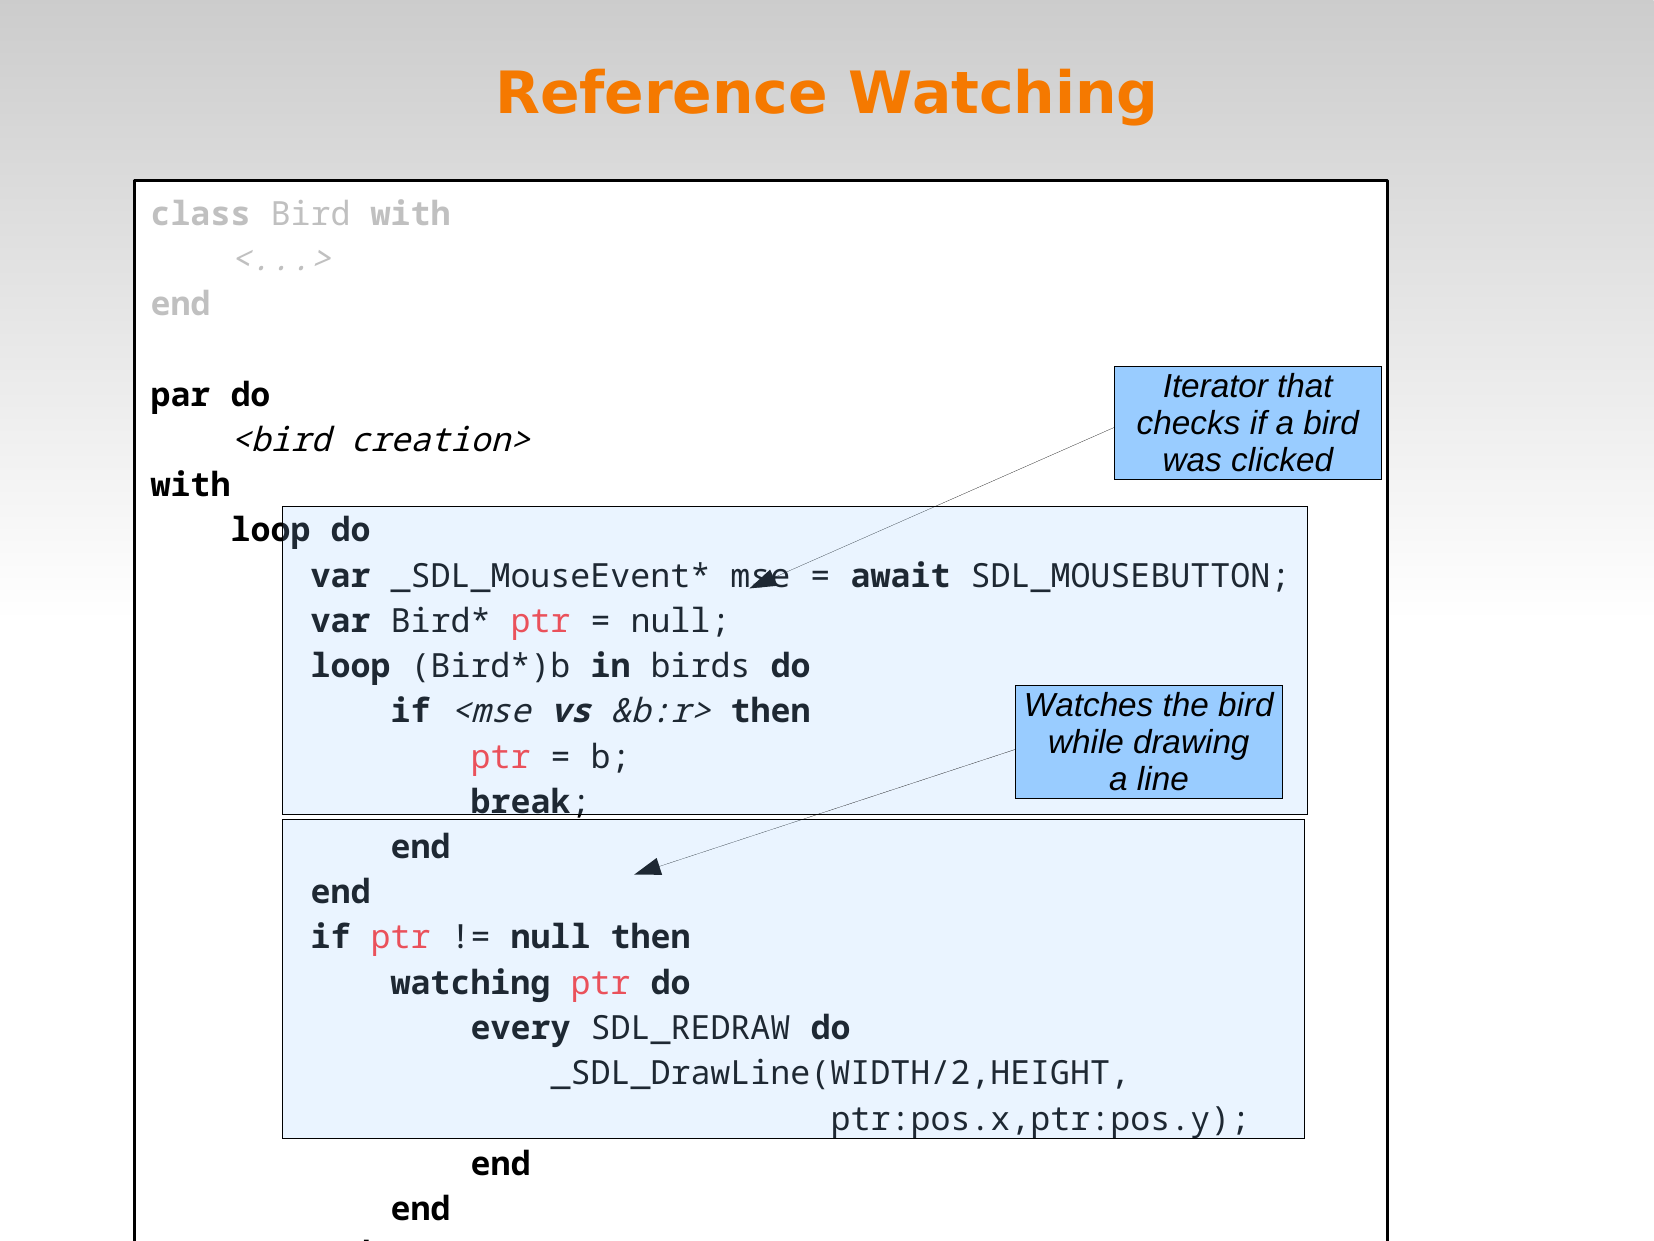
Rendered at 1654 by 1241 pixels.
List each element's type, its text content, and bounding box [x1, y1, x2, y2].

title Reference Watching [82, 0, 1571, 198]
text_box [282, 819, 1305, 1139]
text_box Iterator that checks if a bird was clicked [1114, 366, 1382, 480]
text_box Watches the bird while drawing a line [1015, 685, 1283, 799]
text_box [282, 506, 1308, 815]
text_box class Bird with <...> end par do <bird creation> with loop do var _SDL_MouseEvent* mse = await SDL_MOUSEBUTTON; var Bird* ptr = null; loop (Bird*)b in birds do if <mse vs &b:r> then ptr = b; break; end end if ptr != null then watching ptr do every SDL_REDRAW do _SDL_DrawLine(WIDTH/2,HEIGHT, ptr:pos.x,ptr:pos.y); end end end end end [134, 198, 1388, 1227]
